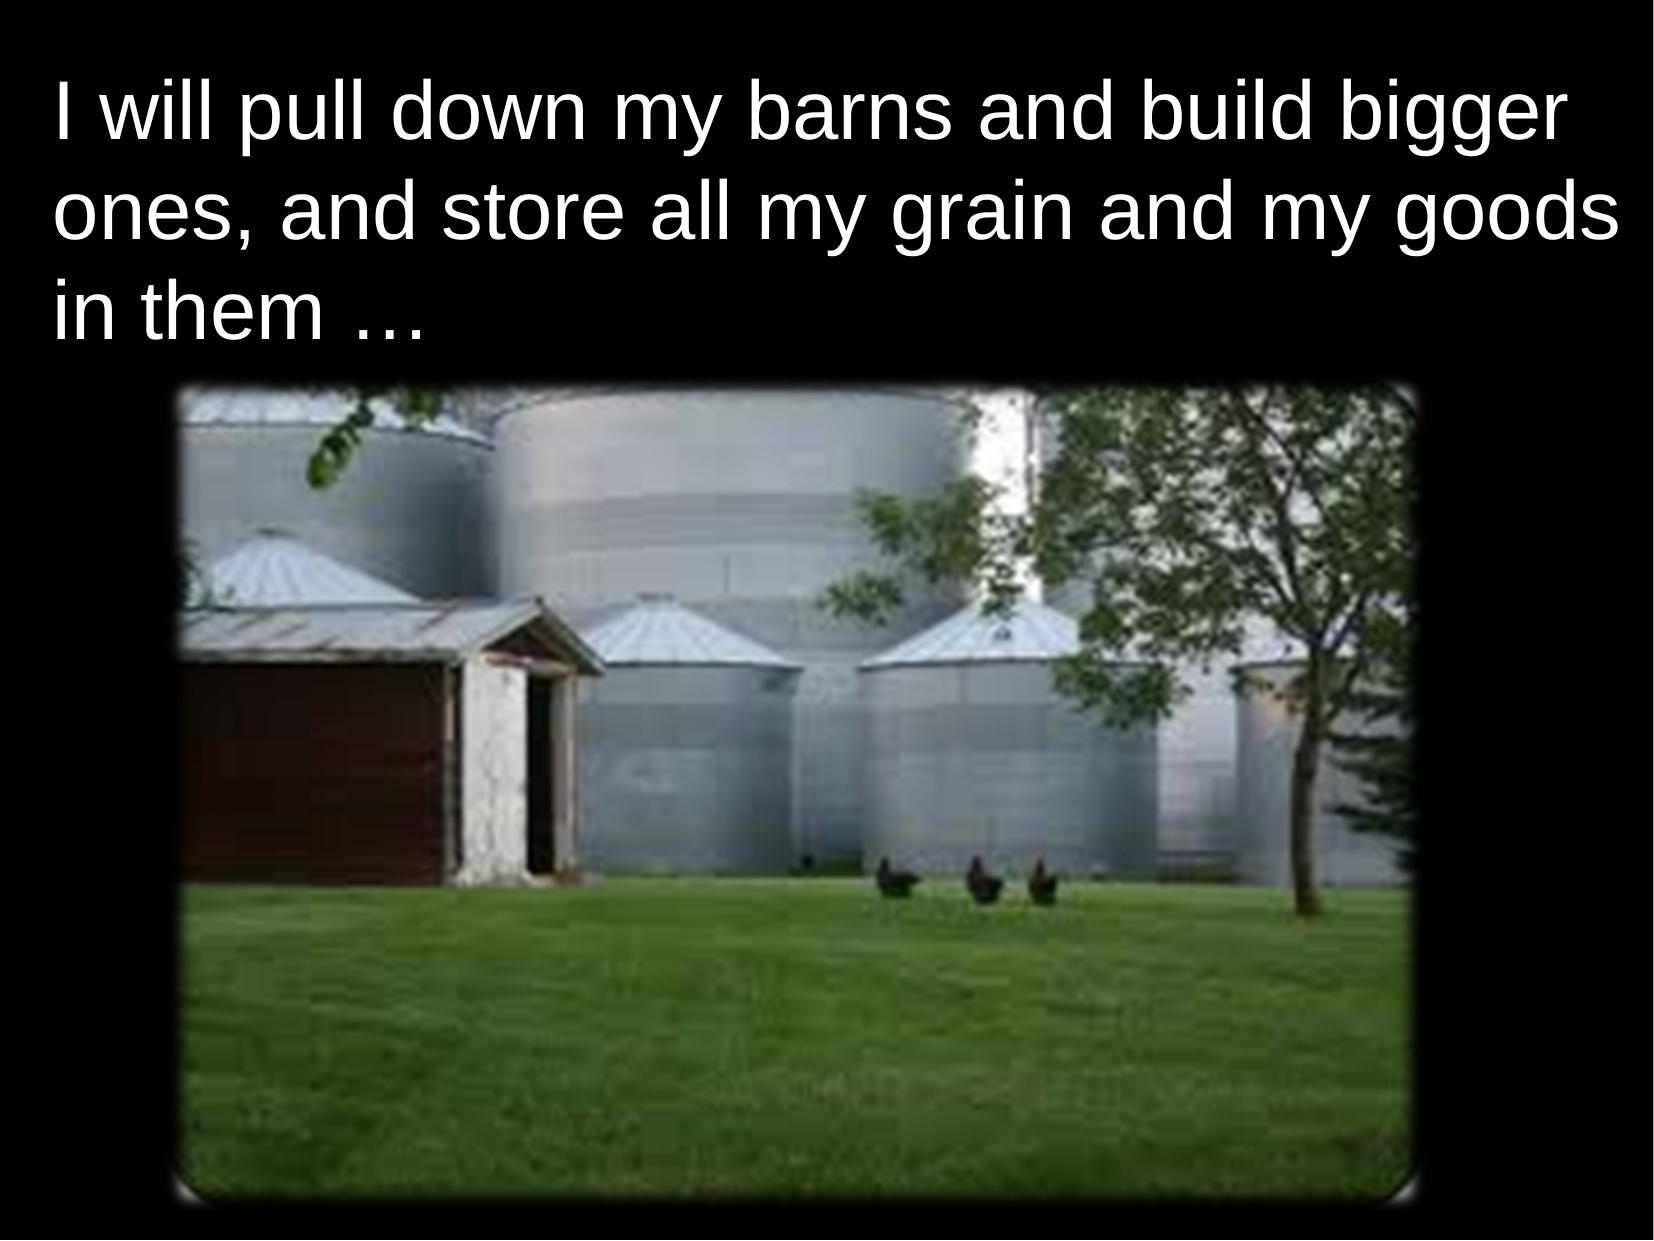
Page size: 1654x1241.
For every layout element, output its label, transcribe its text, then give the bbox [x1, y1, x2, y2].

picture [163, 372, 1429, 1215]
title I will pull down my barns and build bigger ones, and store all my grain and my goods in them … [37, 0, 1654, 412]
